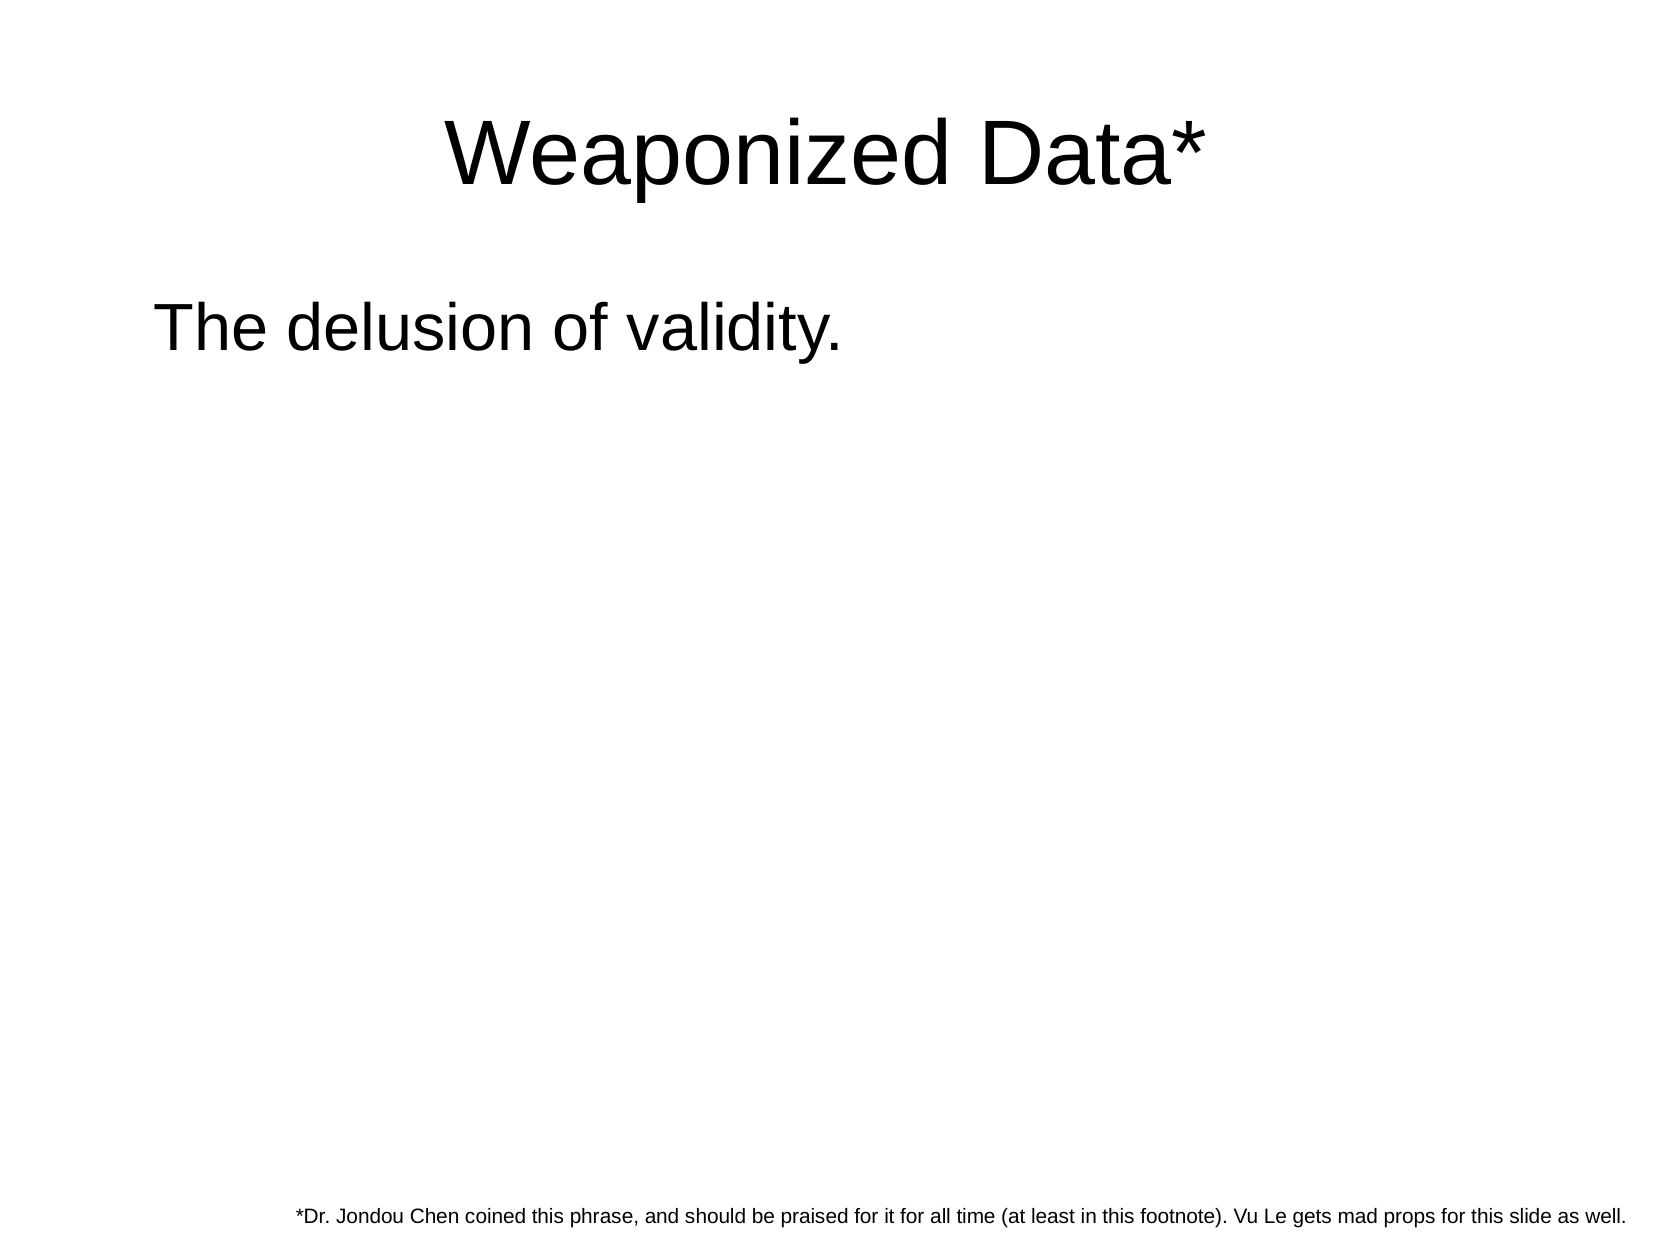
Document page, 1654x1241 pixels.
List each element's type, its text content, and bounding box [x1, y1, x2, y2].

list The delusion of validity. [82, 290, 1571, 1010]
list *Dr. Jondou Chen coined this phrase, and should be praised for it for all time (at least in this footnote). Vu Le gets mad props for this slide as well. [225, 1205, 1654, 1231]
title Weaponized Data* [82, 49, 1571, 257]
